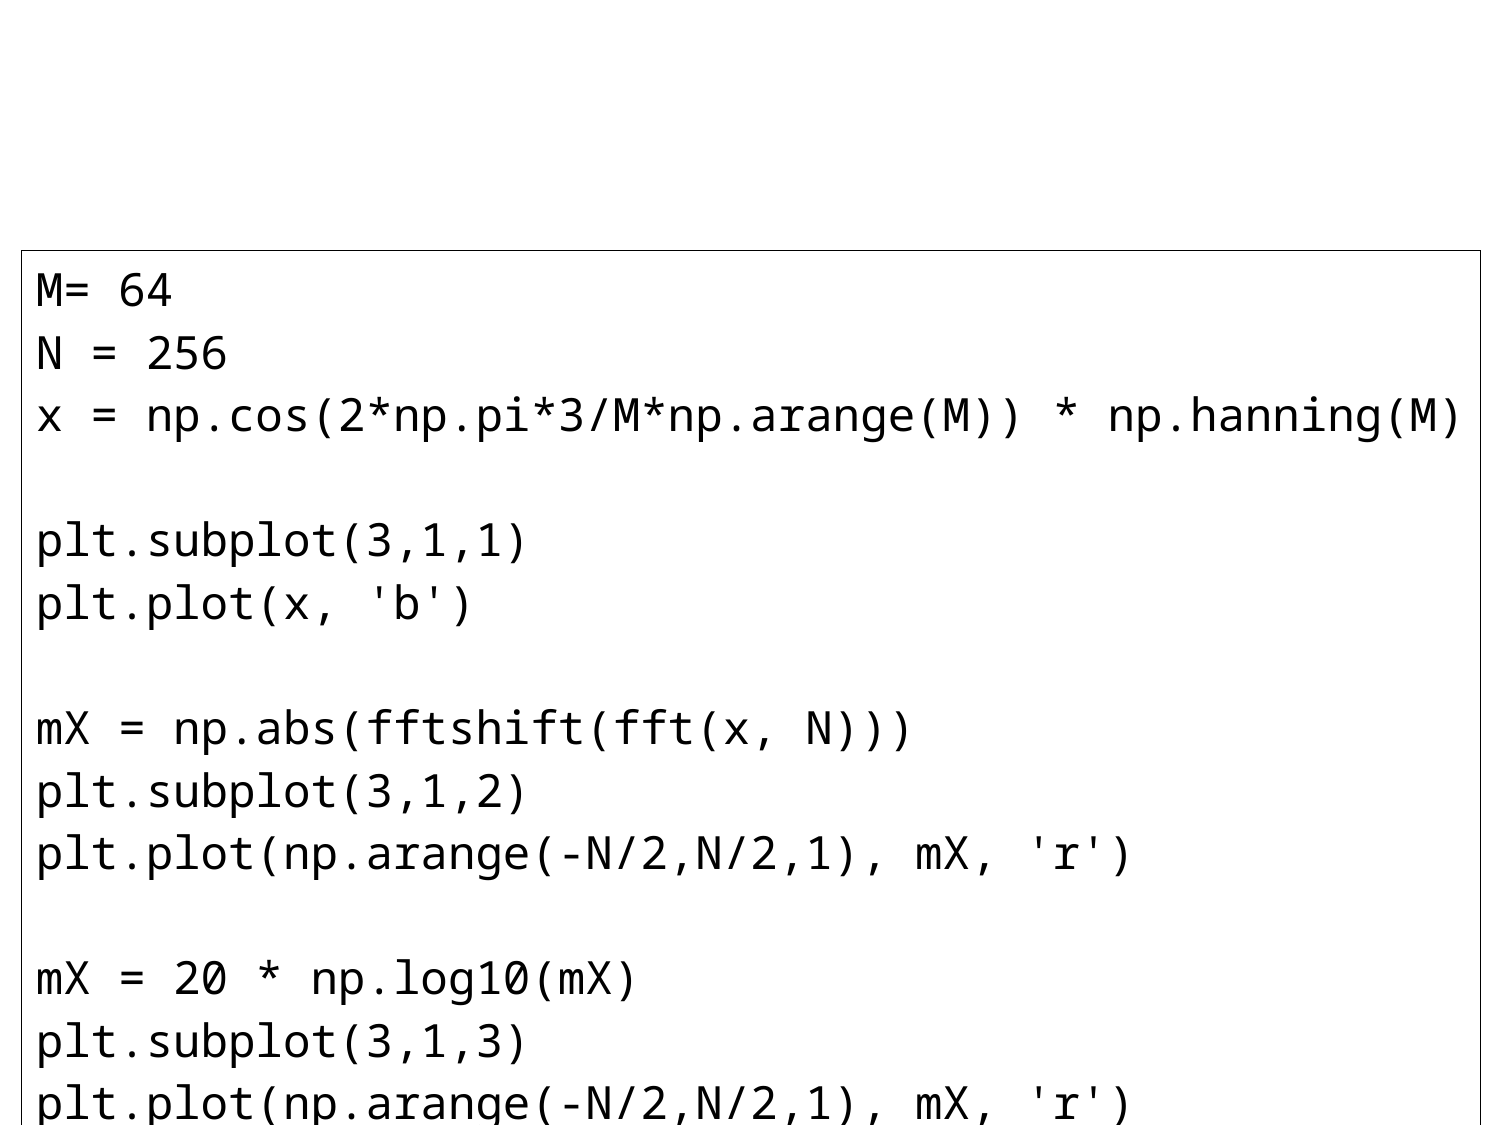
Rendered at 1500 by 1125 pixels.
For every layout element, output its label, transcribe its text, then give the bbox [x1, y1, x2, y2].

text_box M= 64 N = 256 x = np.cos(2*np.pi*3/M*np.arange(M)) * np.hanning(M) plt.subplot(3,1,1) plt.plot(x, 'b') mX = np.abs(fftshift(fft(x, N))) plt.subplot(3,1,2) plt.plot(np.arange(-N/2,N/2,1), mX, 'r') mX = 20 * np.log10(mX) plt.subplot(3,1,3) plt.plot(np.arange(-N/2,N/2,1), mX, 'r') [21, 250, 1481, 906]
